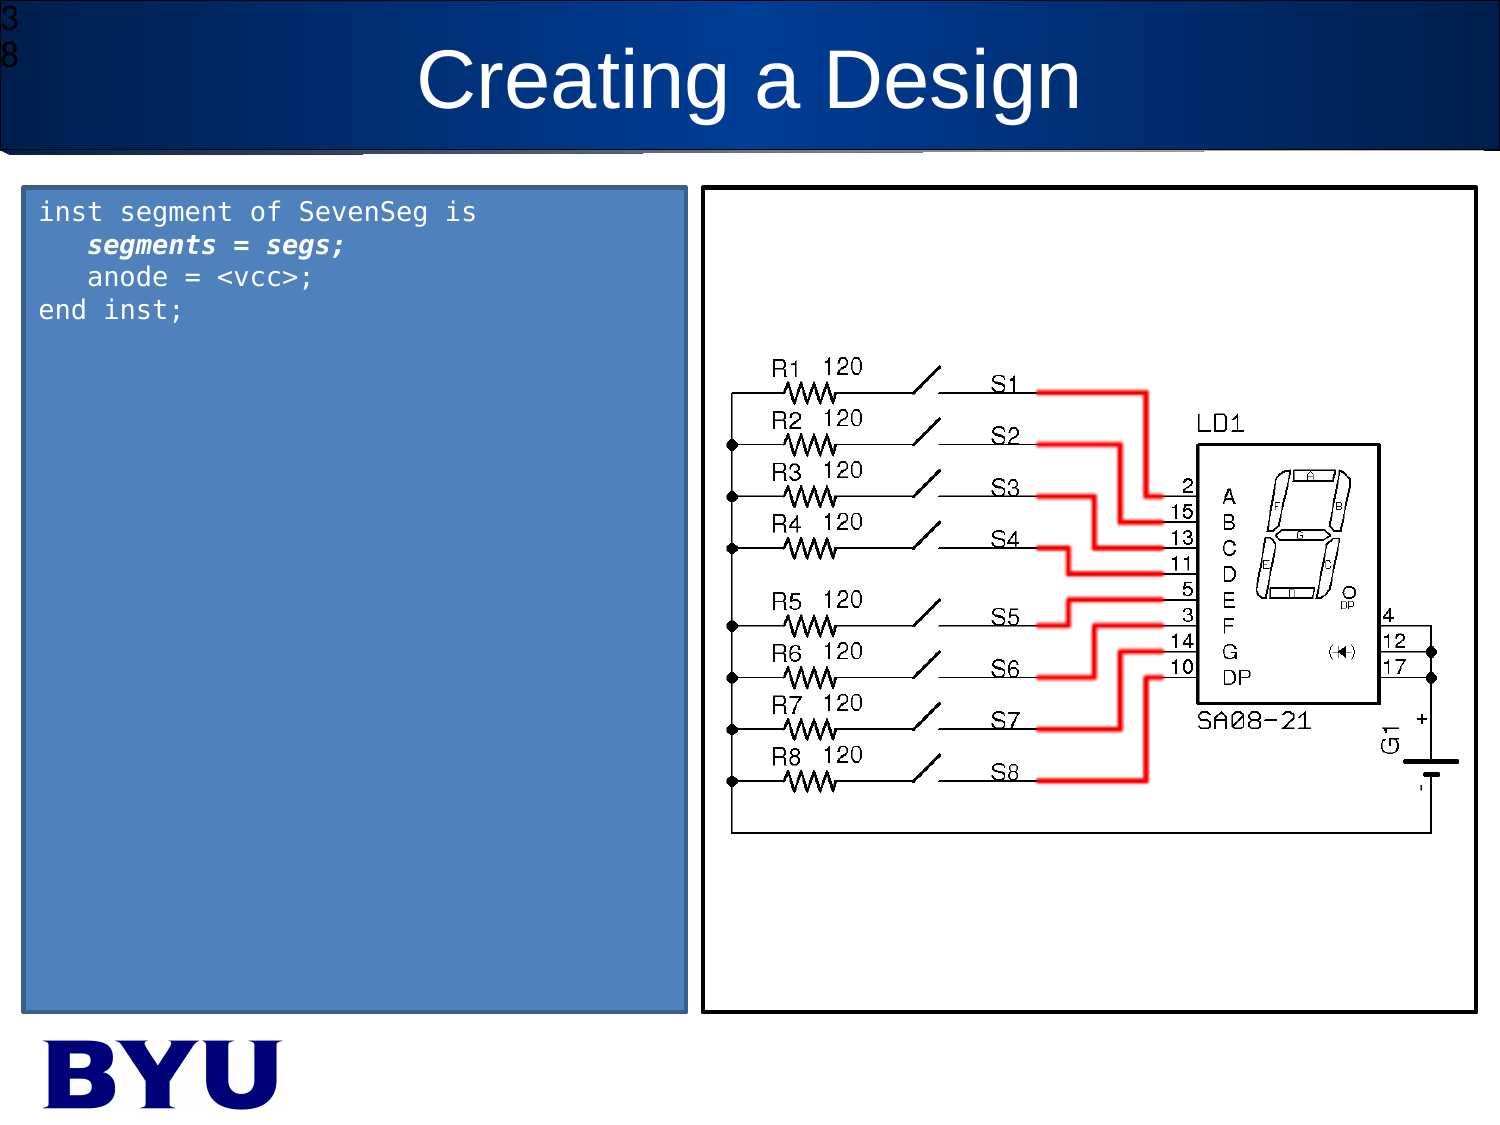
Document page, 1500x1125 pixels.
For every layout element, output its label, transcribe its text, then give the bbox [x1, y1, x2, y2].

text_box [702, 187, 1477, 1013]
picture [714, 338, 1471, 853]
text_box inst segment of SevenSeg is segments = segs; anode = <vcc>; end inst; [23, 187, 686, 1013]
title Creating a Design [75, 0, 1425, 150]
picture [37, 1039, 288, 1111]
